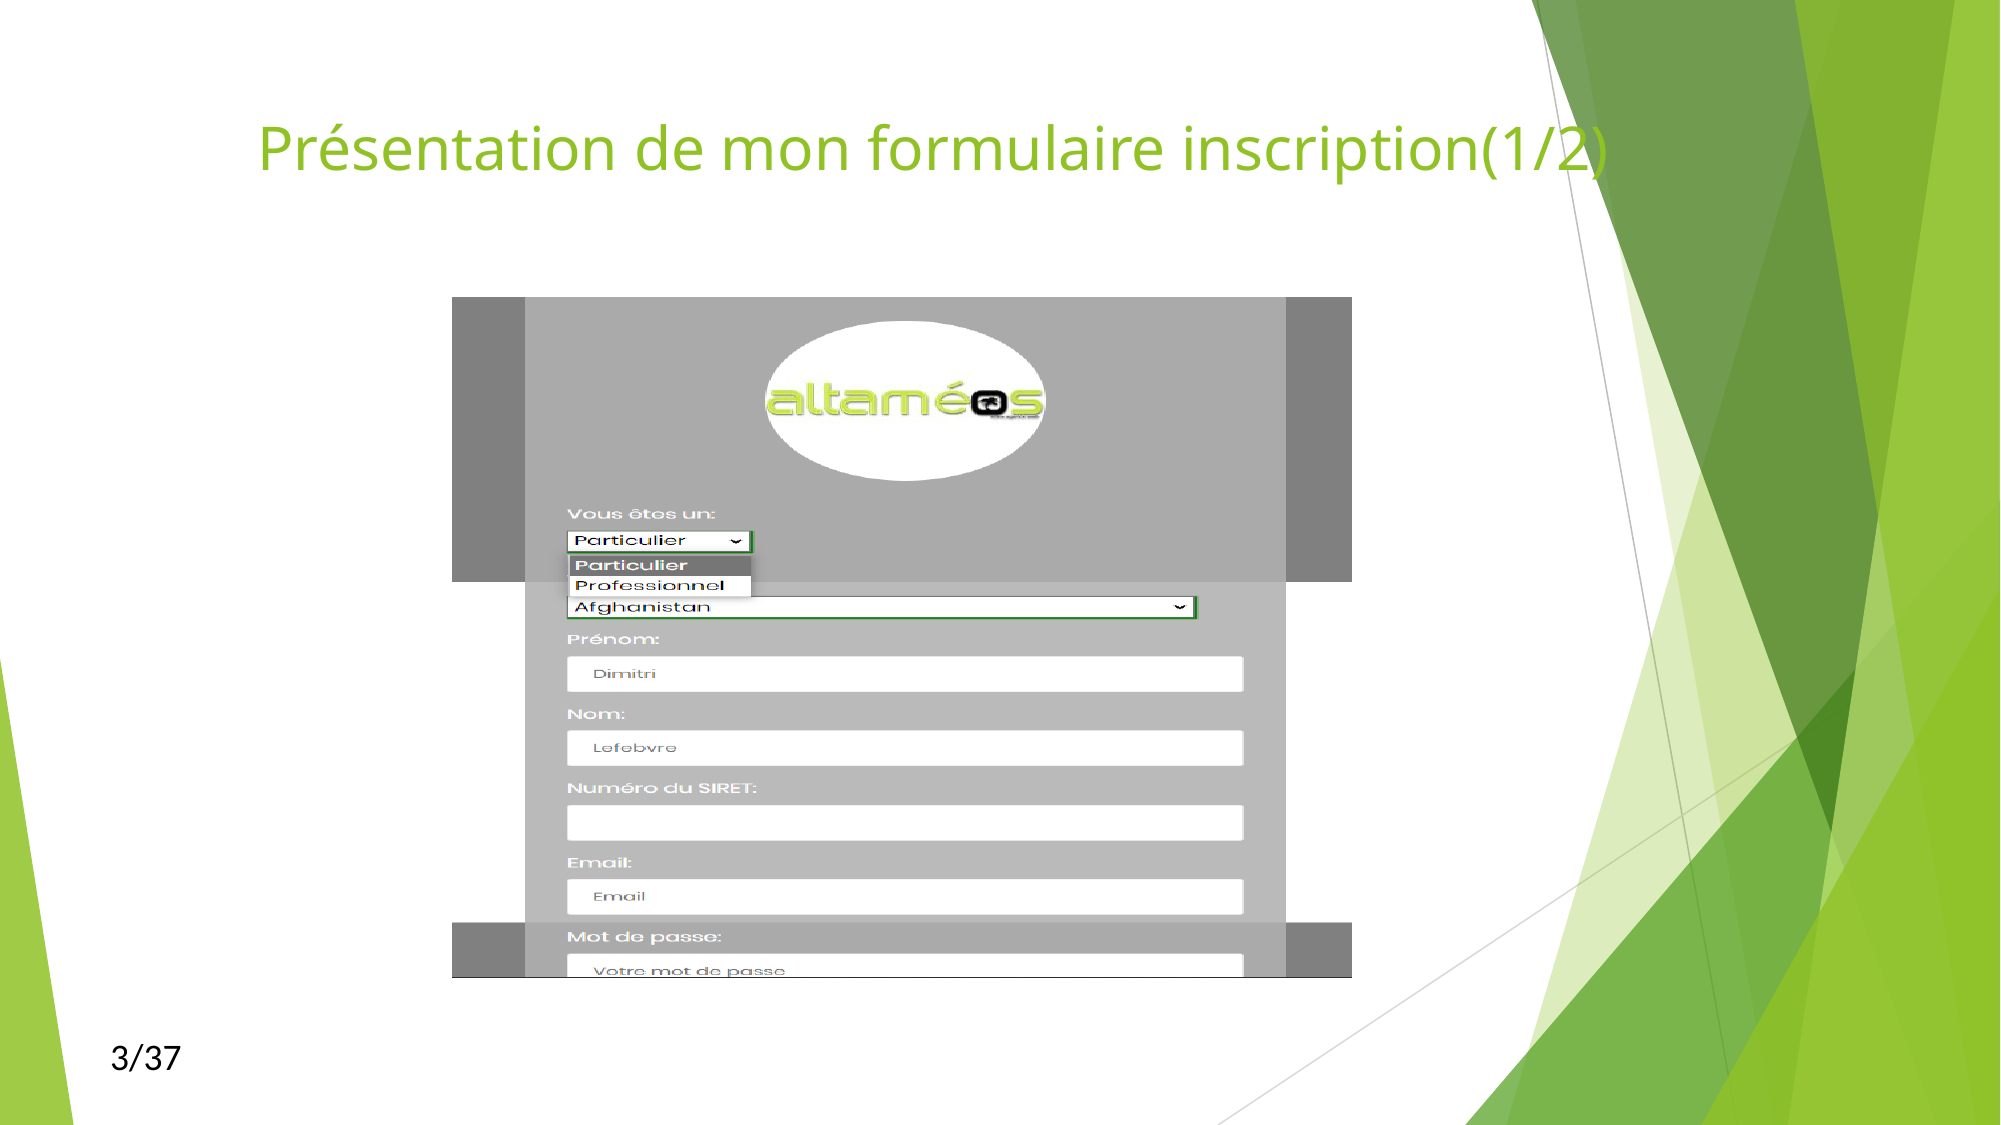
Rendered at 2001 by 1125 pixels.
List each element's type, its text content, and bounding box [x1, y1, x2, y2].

text_box 3/37 [95, 1025, 226, 1087]
picture [452, 297, 1352, 978]
title Présentation de mon formulaire inscription(1/2) [242, 102, 1888, 272]
